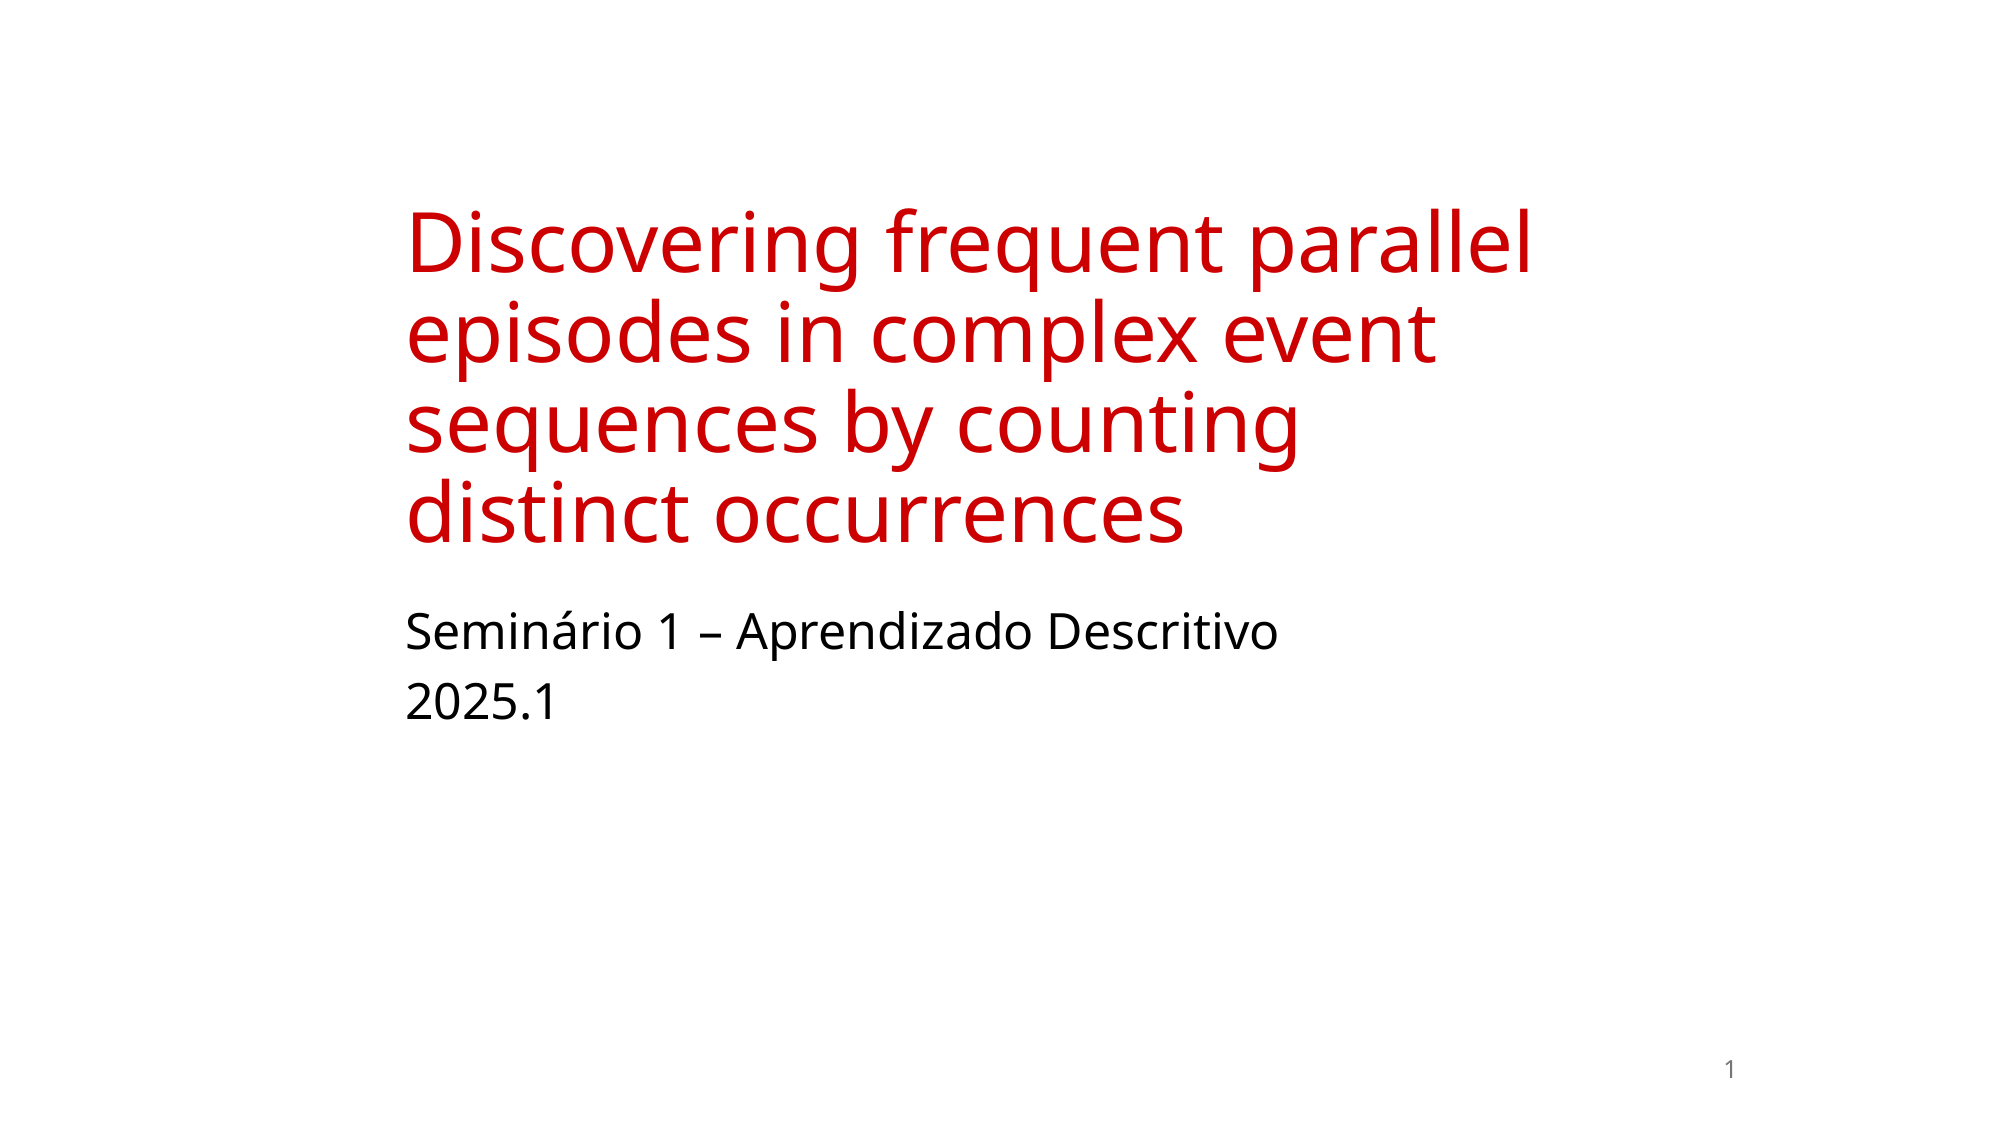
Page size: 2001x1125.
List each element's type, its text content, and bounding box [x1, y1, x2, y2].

subtitle Seminário 1 – Aprendizado Descritivo 2025.1 [390, 590, 1610, 863]
title Discovering frequent parallel episodes in complex event sequences by counting distinct occurrences [390, 184, 1610, 576]
slide_number 1 [1708, 1038, 1806, 1125]
